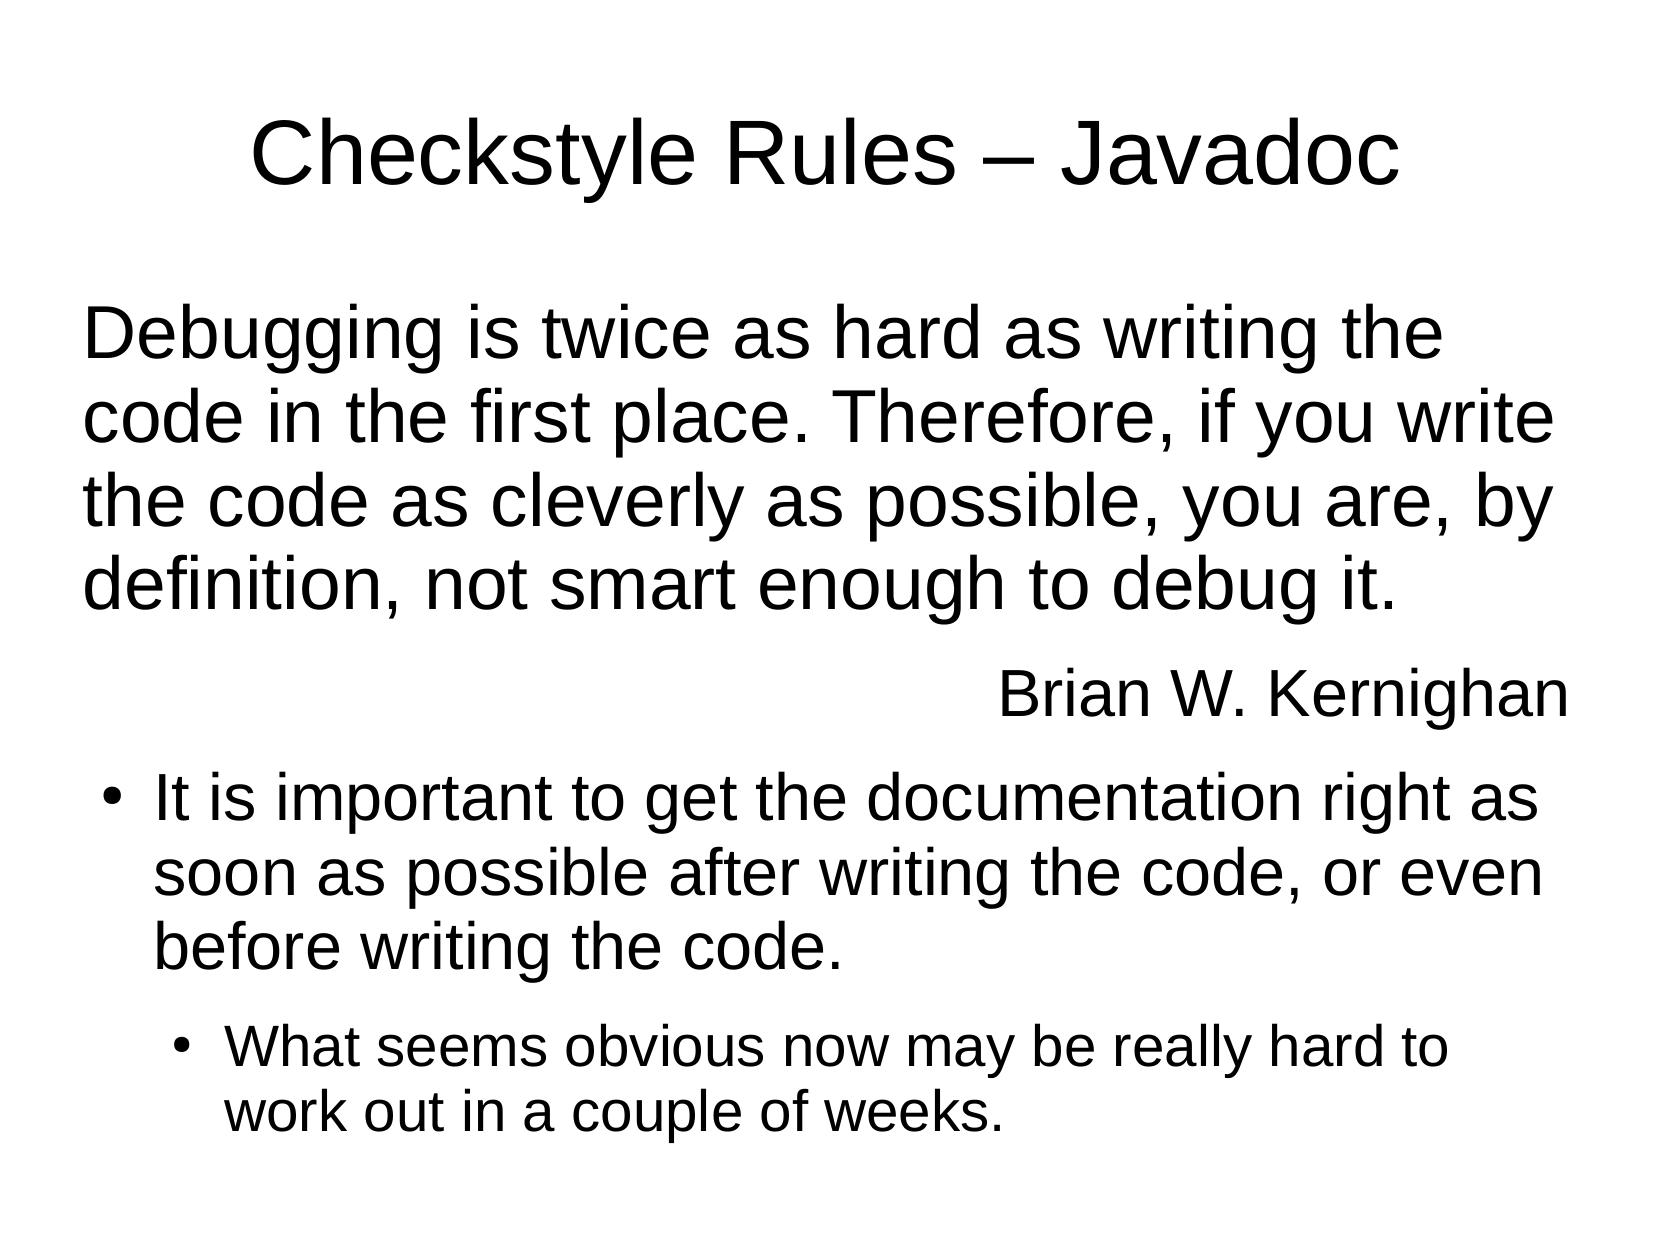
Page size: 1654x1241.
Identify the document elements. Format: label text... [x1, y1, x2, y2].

title Checkstyle Rules – Javadoc [82, 56, 1571, 250]
list Debugging is twice as hard as writing the code in the first place. Therefore, if you write the code as cleverly as possible, you are, by definition, not smart enough to debug it. Brian W. Kernighan It is important to get the documentation right as soon as possible after writing the code, or even before writing the code. What seems obvious now may be really hard to work out in a couple of weeks. [82, 290, 1571, 1182]
